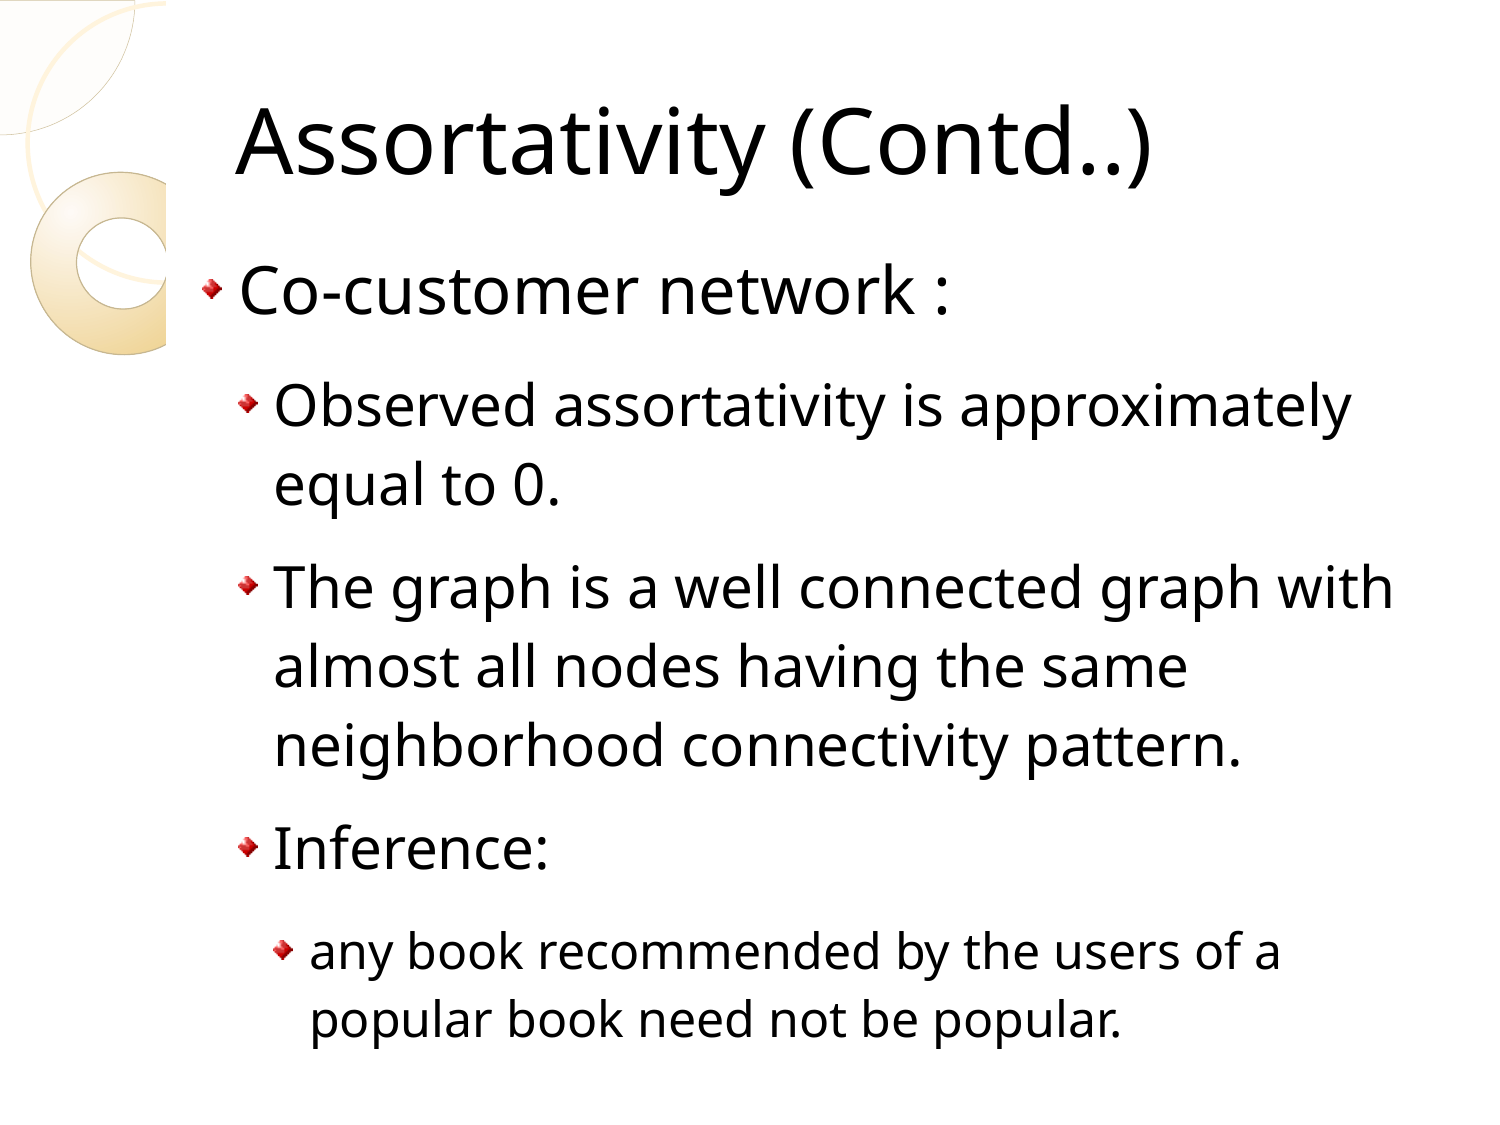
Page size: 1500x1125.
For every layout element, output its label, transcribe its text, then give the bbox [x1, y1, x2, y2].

list Co-customer network : Observed assortativity is approximately equal to 0. The graph is a well connected graph with almost all nodes having the same neighborhood connectivity pattern. Inference: any book recommended by the users of a popular book need not be popular. [188, 236, 1477, 1062]
title Assortativity (Contd..) [235, 52, 1466, 226]
